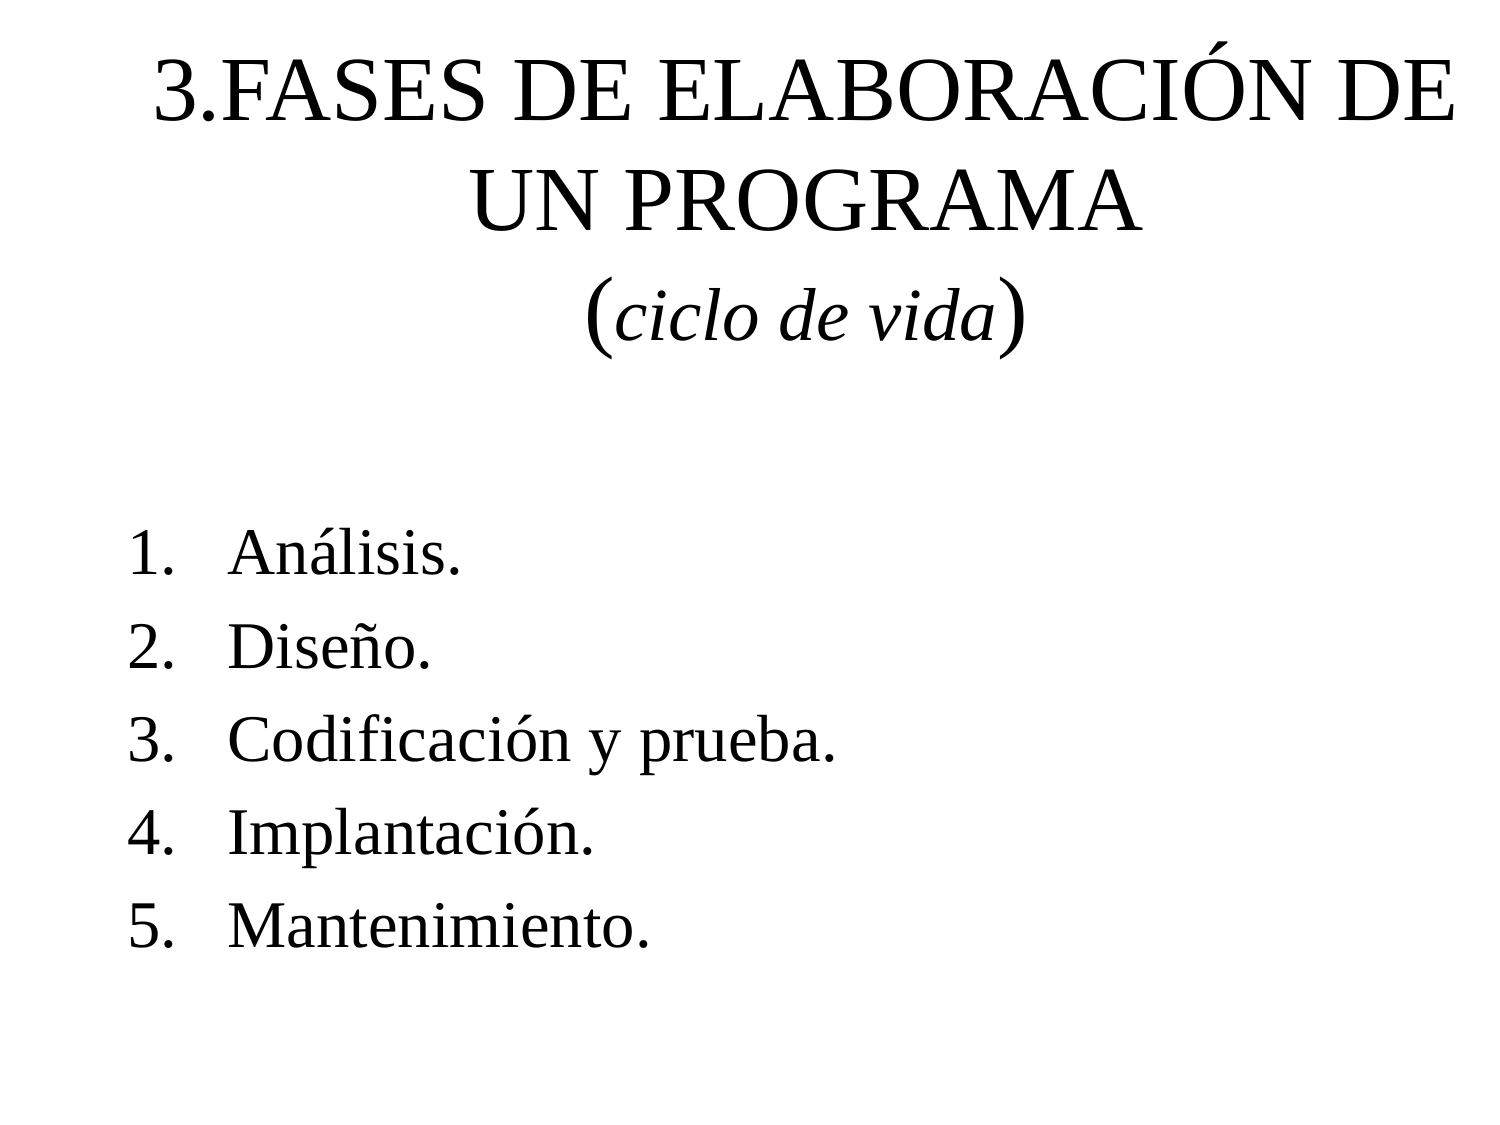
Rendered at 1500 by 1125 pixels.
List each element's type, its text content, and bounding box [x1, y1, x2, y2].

list Análisis. Diseño. Codificación y prueba. Implantación. Mantenimiento. [112, 407, 1388, 1083]
title 3.FASES DE ELABORACIÓN DE UN PROGRAMA (ciclo de vida) [112, 99, 1500, 288]
